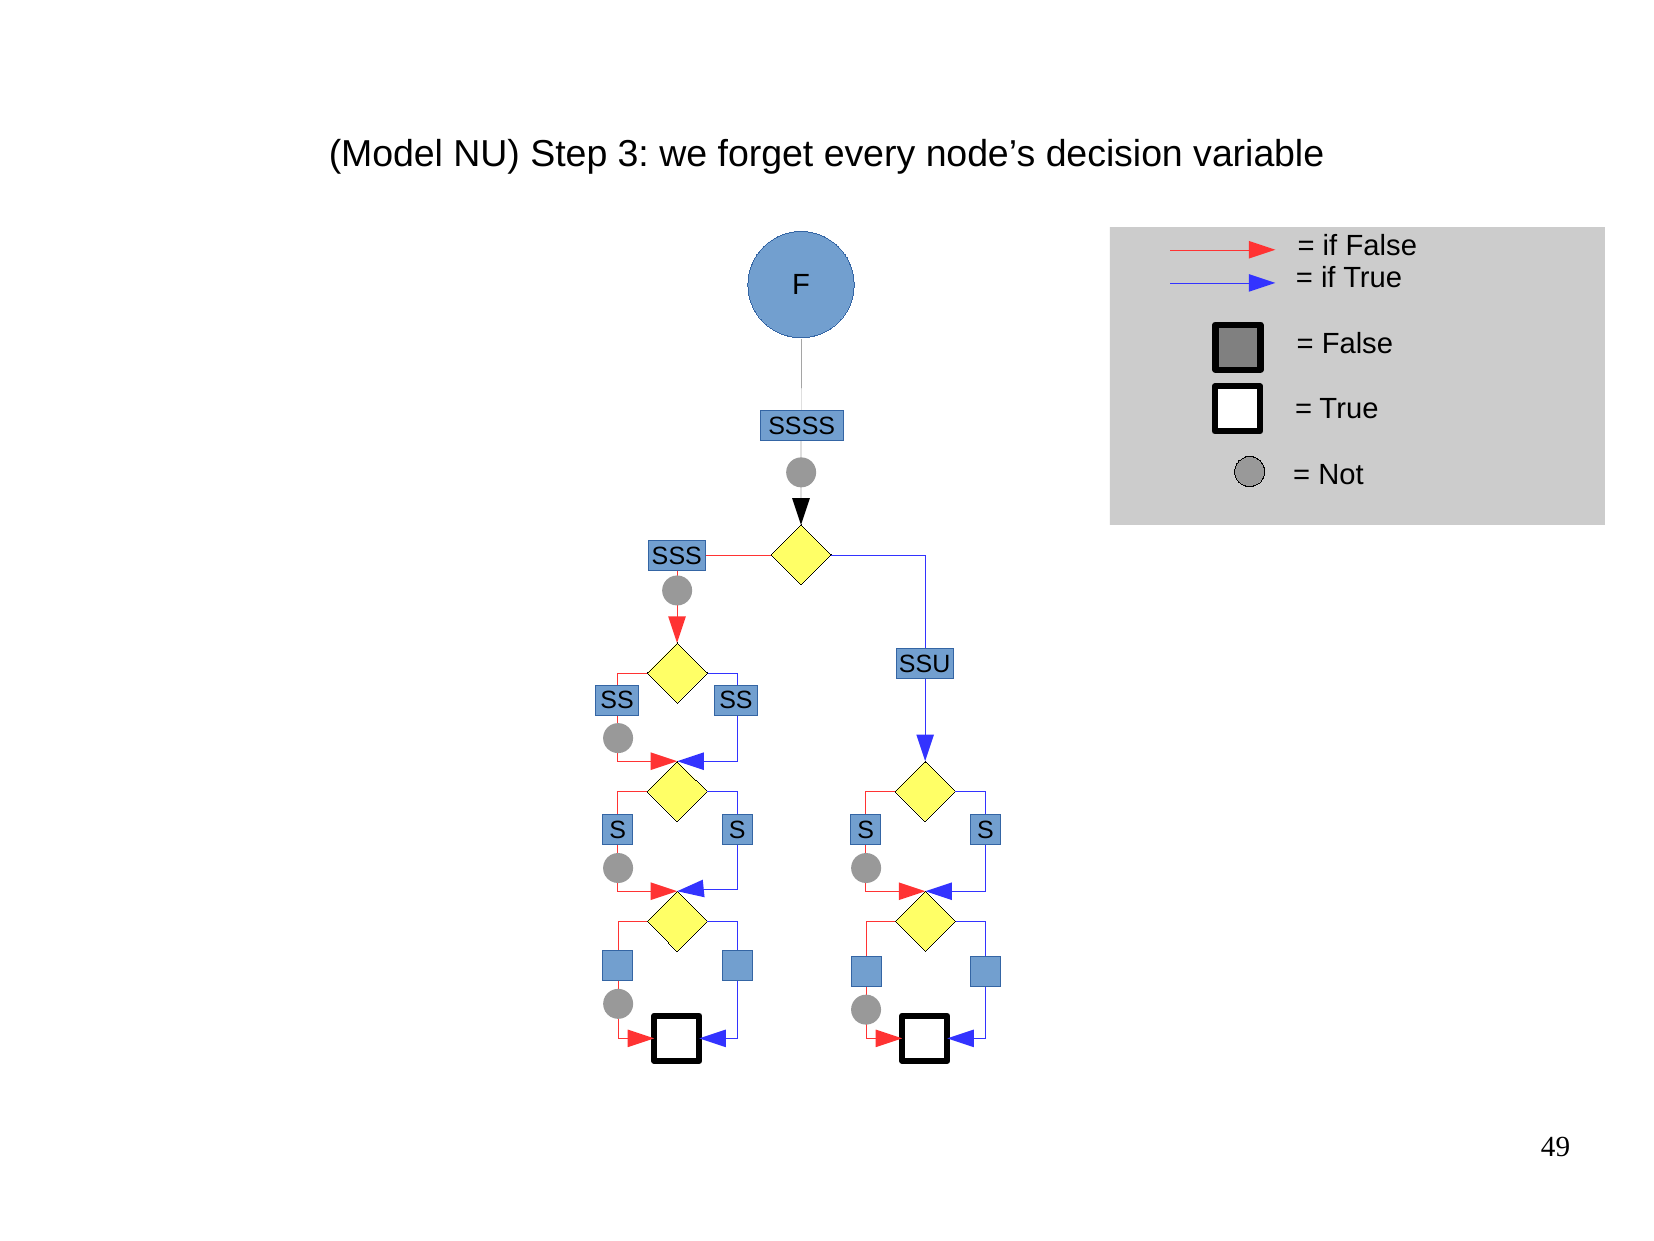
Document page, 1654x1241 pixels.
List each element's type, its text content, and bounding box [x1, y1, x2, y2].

text_box [771, 524, 832, 585]
text_box [895, 761, 956, 822]
text_box [970, 956, 1001, 987]
text_box SS [714, 685, 758, 716]
text_box [647, 762, 708, 822]
text_box F [747, 257, 855, 338]
text_box SSS [648, 540, 706, 571]
text_box [1215, 386, 1261, 432]
text_box [603, 723, 634, 754]
text_box [603, 988, 634, 1019]
text_box [602, 950, 633, 981]
text_box [654, 1015, 700, 1061]
text_box [902, 1015, 948, 1061]
text_box [851, 852, 882, 884]
text_box [722, 950, 753, 981]
text_box S [850, 814, 881, 845]
text_box S [970, 814, 1001, 845]
text_box [647, 892, 708, 952]
text_box SS [595, 685, 639, 716]
text_box S [602, 814, 633, 845]
text_box = if False = if True = False = True = Not [1109, 227, 1605, 525]
text_box S [722, 814, 753, 845]
text_box [1215, 324, 1261, 370]
text_box [662, 575, 693, 606]
text_box SSSS [760, 410, 844, 441]
text_box [647, 642, 708, 704]
text_box [786, 457, 817, 488]
text_box [1234, 456, 1265, 487]
text_box [851, 994, 882, 1025]
text_box [895, 891, 956, 952]
title (Model NU) Step 3: we forget every node’s decision variable [82, 49, 1571, 257]
text_box [603, 852, 634, 884]
text_box SSU [896, 648, 954, 679]
text_box [851, 956, 882, 987]
